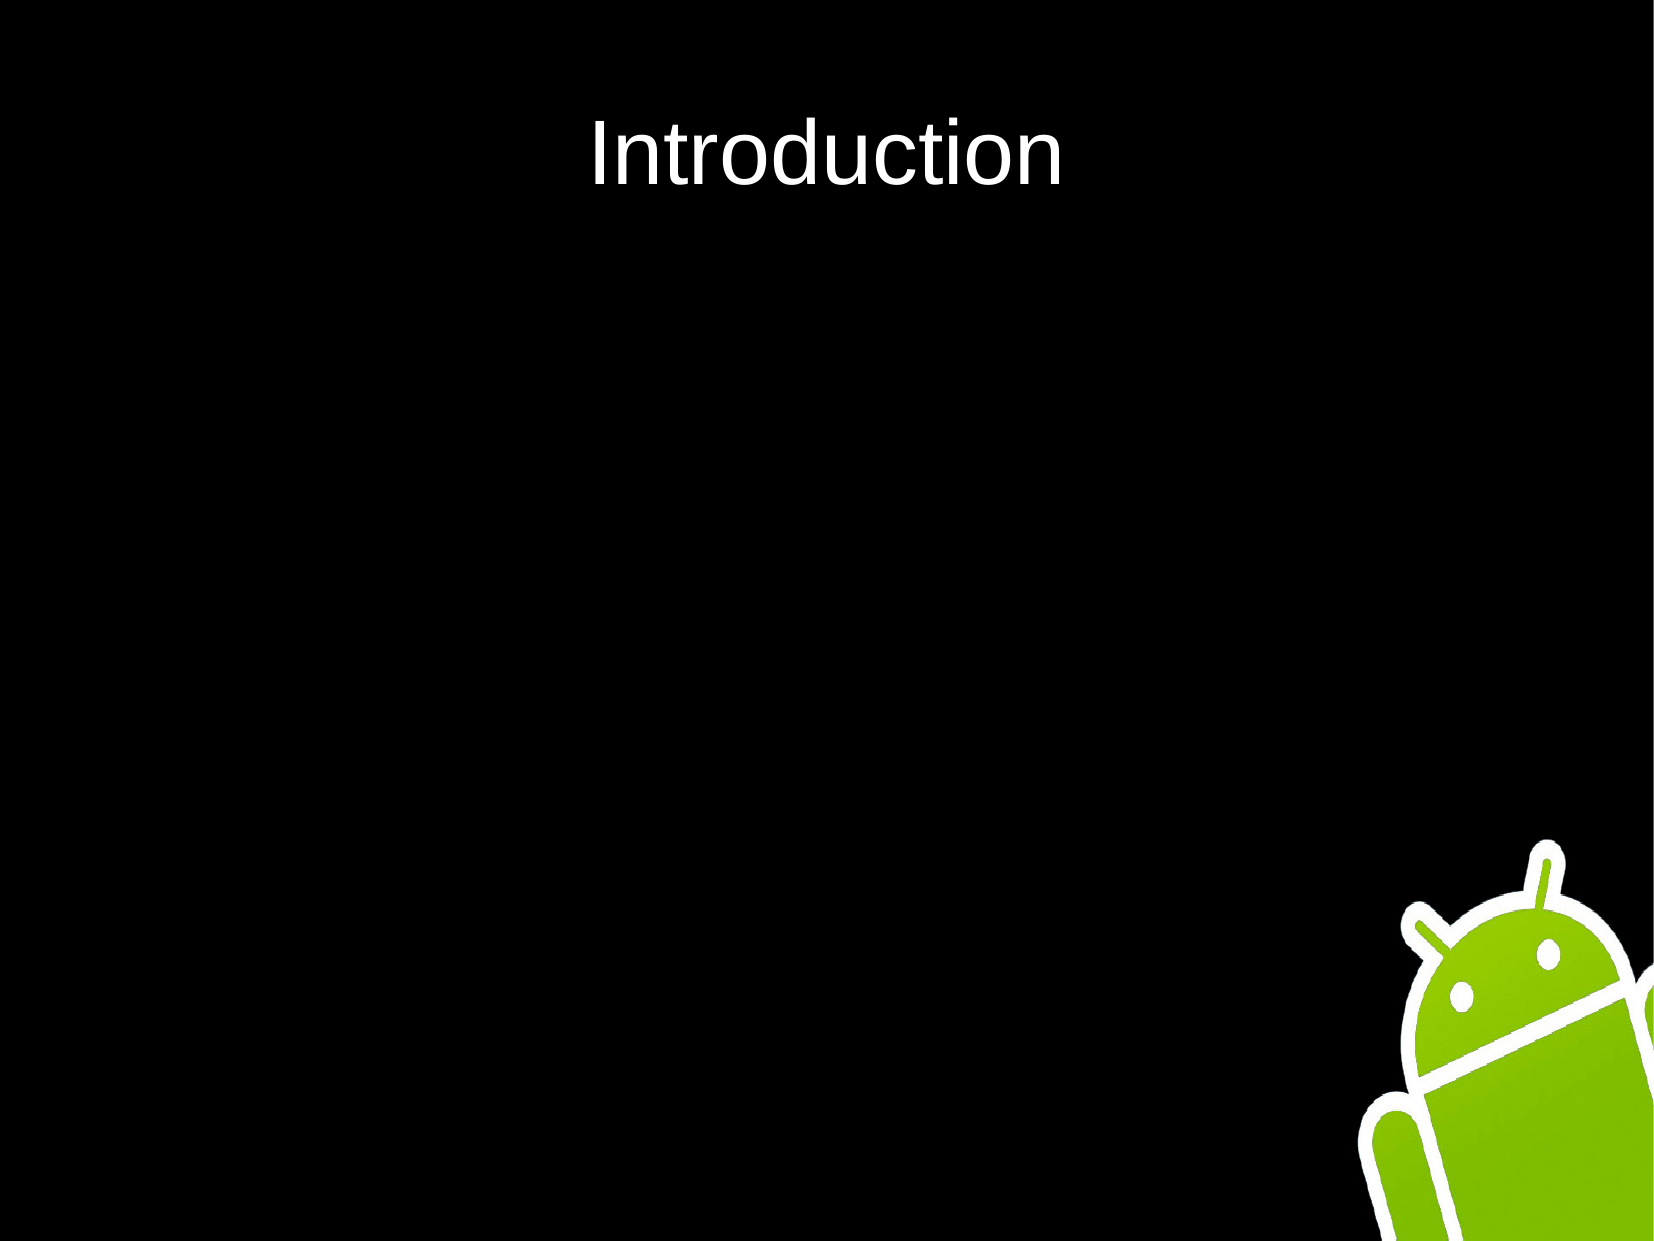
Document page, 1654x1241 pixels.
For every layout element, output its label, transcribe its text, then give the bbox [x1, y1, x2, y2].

picture [0, 0, 1654, 1241]
title Introduction [82, 49, 1571, 257]
